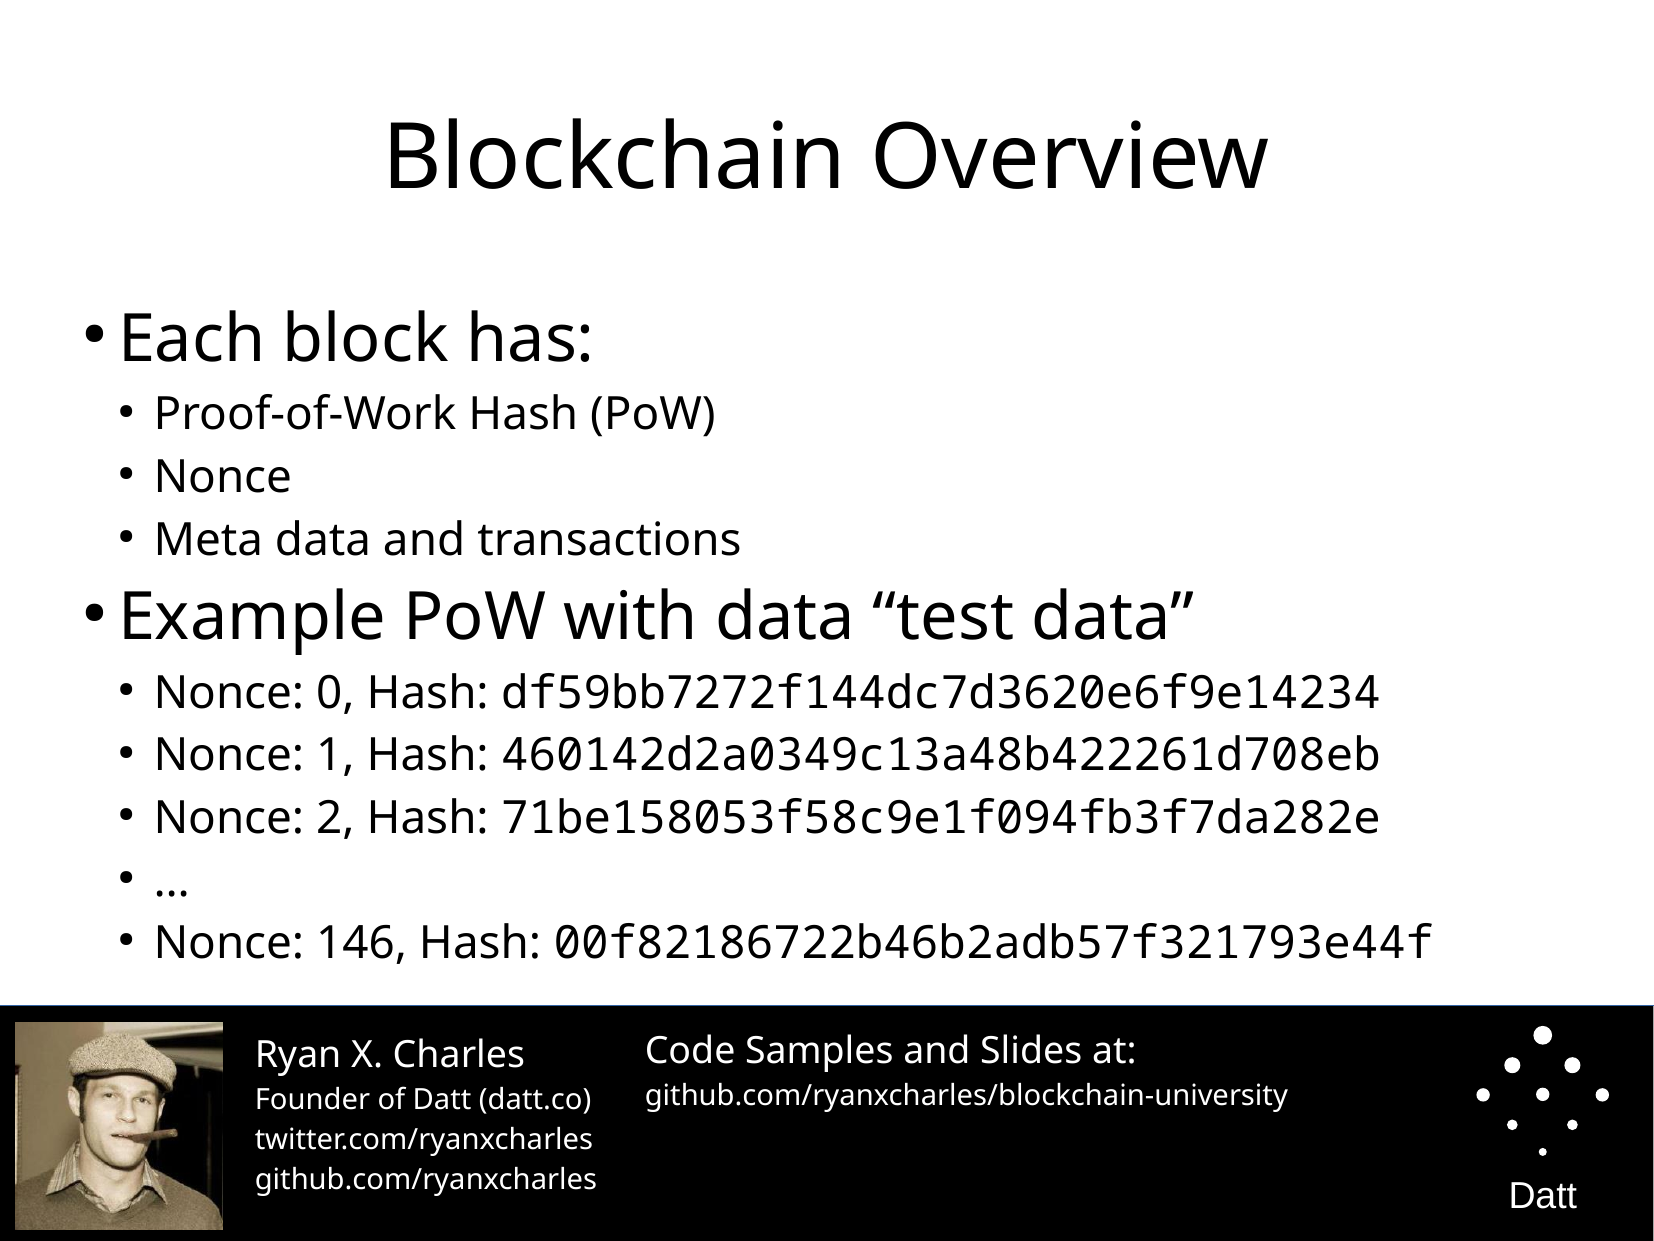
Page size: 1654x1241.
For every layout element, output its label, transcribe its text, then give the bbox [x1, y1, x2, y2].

title Blockchain Overview [82, 49, 1571, 257]
subtitle Each block has: Proof-of-Work Hash (PoW) Nonce Meta data and transactions Example PoW with data “test data” Nonce: 0, Hash: df59bb7272f144dc7d3620e6f9e14234 Nonce: 1, Hash: 460142d2a0349c13a48b422261d708eb Nonce: 2, Hash: 71be158053f58c9e1f094fb3f7da282e … Nonce: 146, Hash: 00f82186722b46b2adb57f321793e44f [82, 290, 1636, 1010]
text_box [0, 1005, 1654, 1241]
picture [15, 1022, 223, 1231]
picture [1475, 1023, 1611, 1159]
text_box Code Samples and Slides at: github.com/ryanxcharles/blockchain-university [630, 1015, 1403, 1156]
text_box Ryan X. Charles Founder of Datt (datt.co) twitter.com/ryanxcharles github.com/ryanxcharles [240, 1020, 976, 1241]
text_box Datt [1452, 1167, 1633, 1241]
